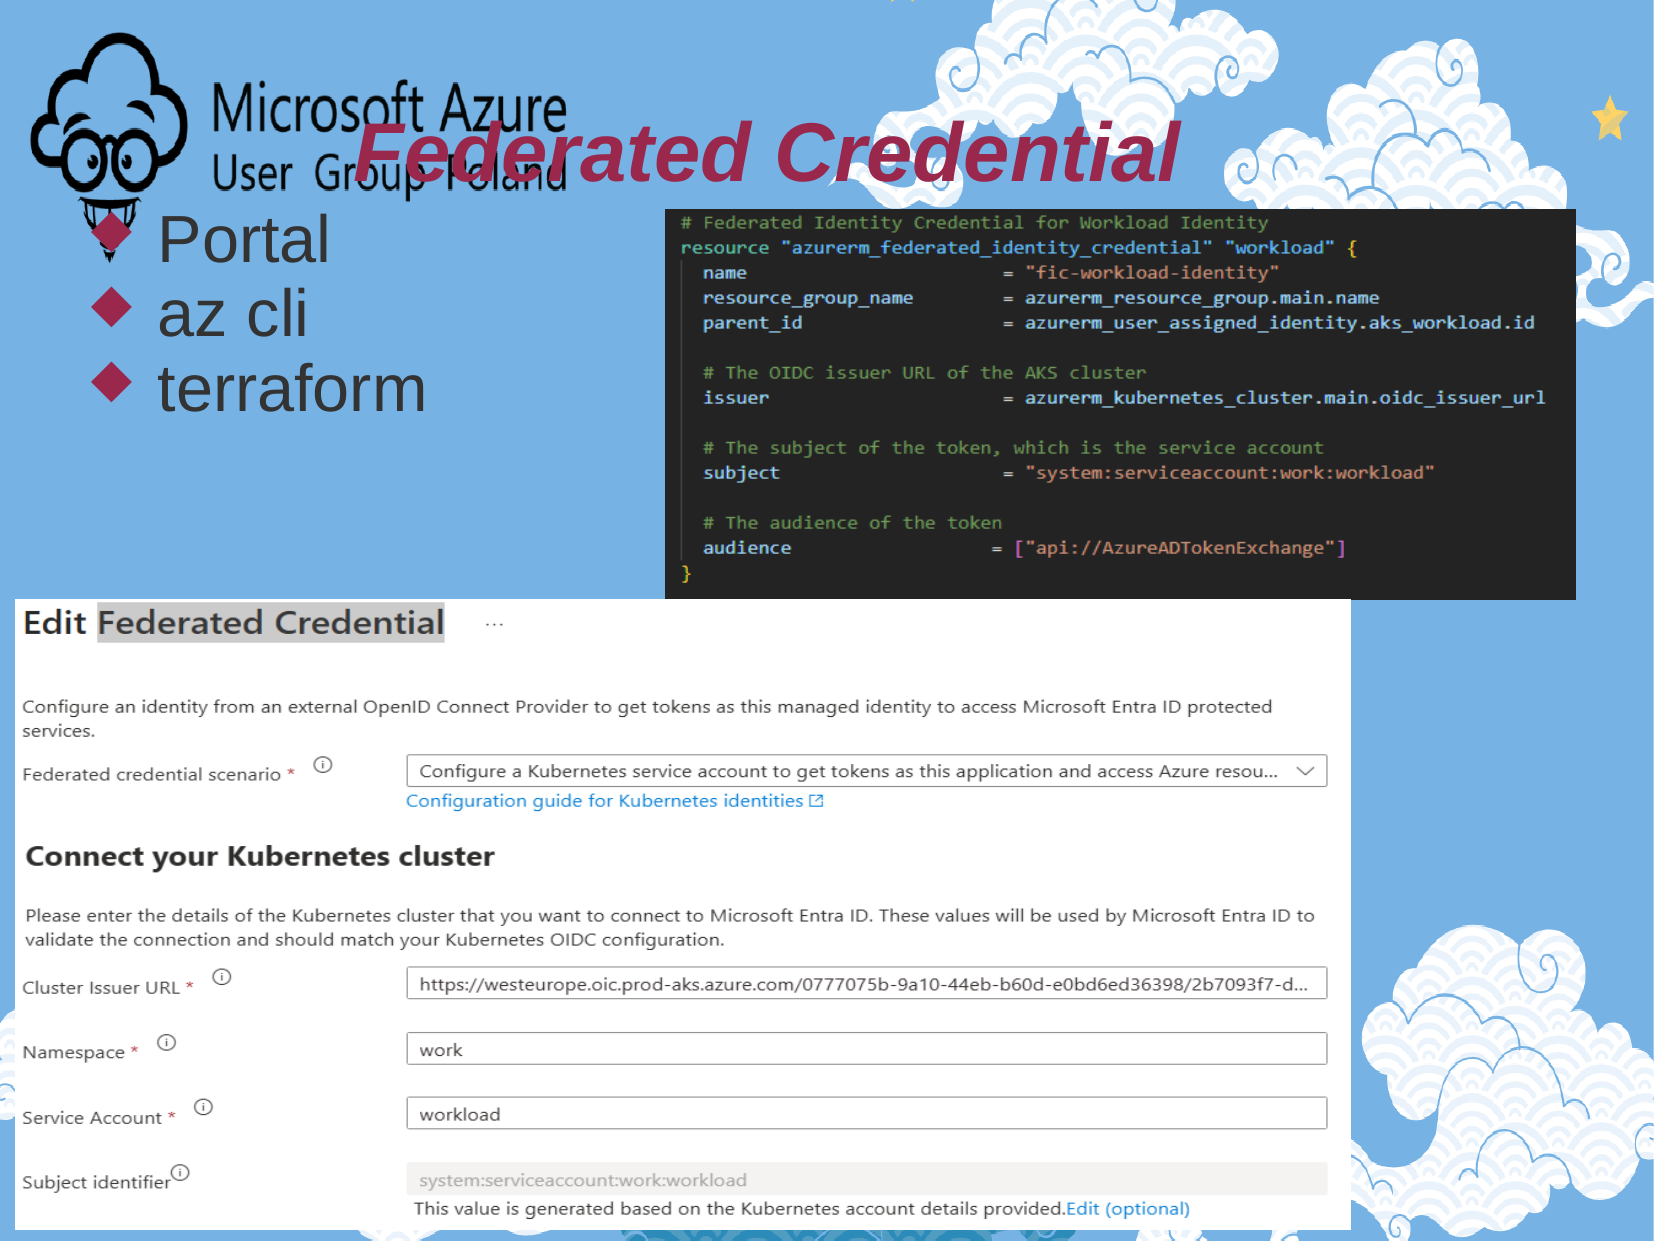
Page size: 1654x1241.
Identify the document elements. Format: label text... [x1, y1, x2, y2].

list Portal az cli terraform [75, 201, 451, 481]
picture [0, 0, 1654, 1241]
title Federated Credential [59, 49, 1418, 257]
